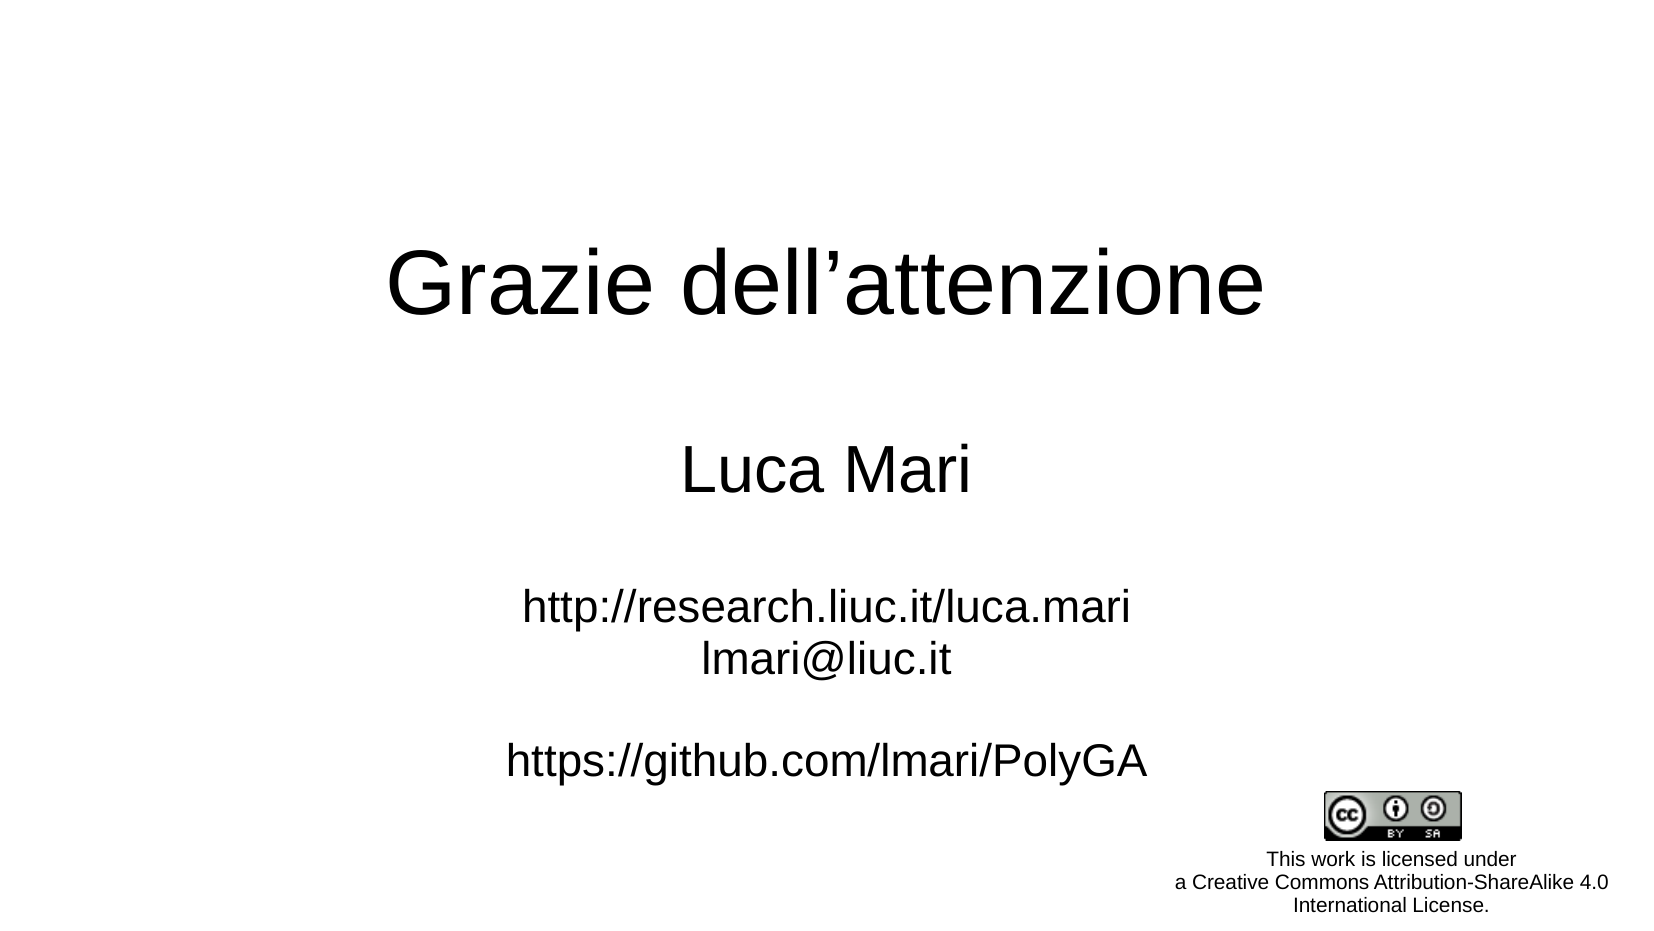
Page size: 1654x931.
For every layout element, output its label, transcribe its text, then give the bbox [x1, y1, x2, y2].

subtitle Luca Mari http://research.liuc.it/luca.mari lmari@liuc.it https://github.com/lmari/PolyGA [82, 431, 1571, 787]
text_box This work is licensed under a Creative Commons Attribution-ShareAlike 4.0 International License. [1155, 840, 1629, 925]
picture [1324, 791, 1462, 840]
title Grazie dell’attenzione [82, 90, 1571, 431]
